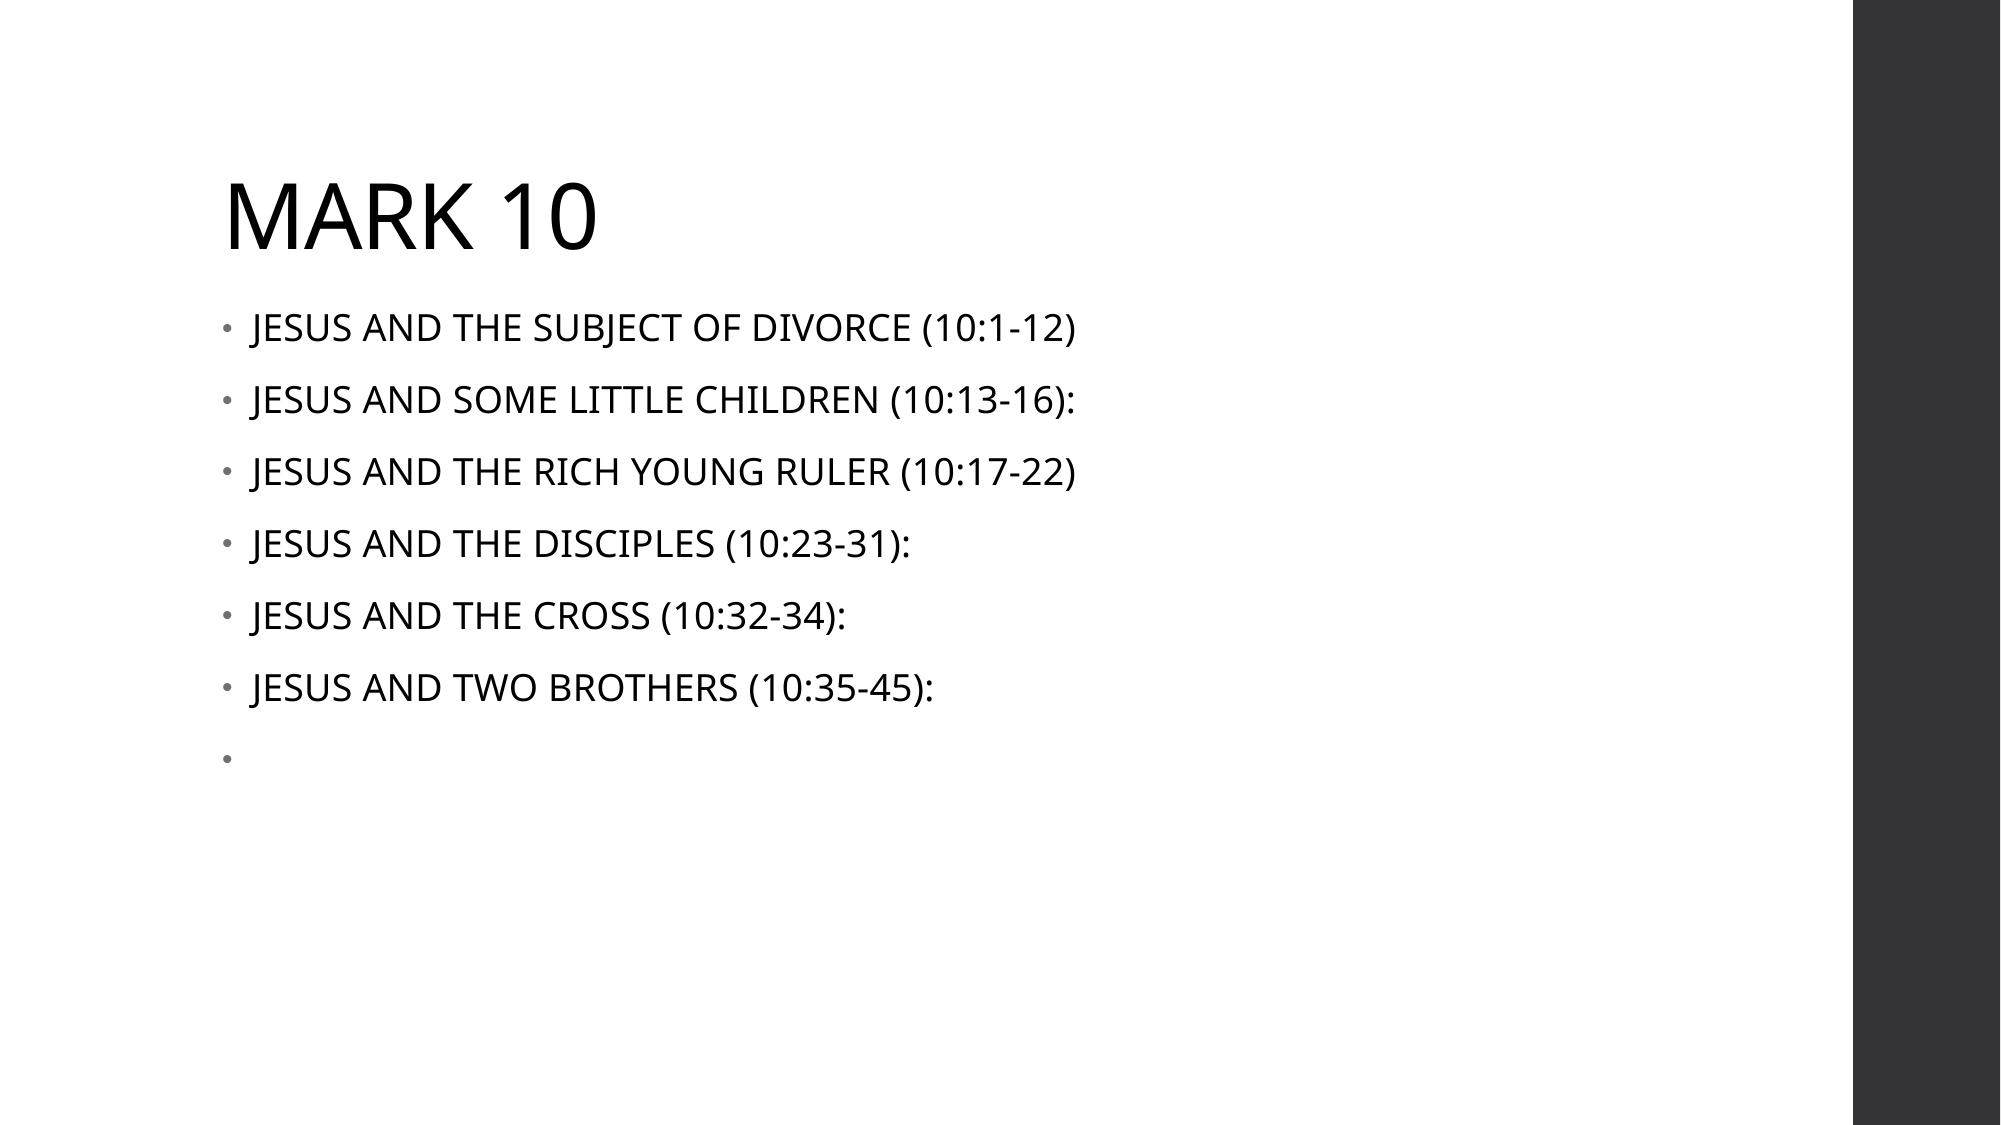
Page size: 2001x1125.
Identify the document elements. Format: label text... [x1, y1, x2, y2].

list JESUS AND THE SUBJECT OF DIVORCE (10:1-12) JESUS AND SOME LITTLE CHILDREN (10:13-16): JESUS AND THE RICH YOUNG RULER (10:17-22) JESUS AND THE DISCIPLES (10:23-31): JESUS AND THE CROSS (10:32-34): JESUS AND TWO BROTHERS (10:35-45): [206, 299, 1617, 1014]
title MARK 10 [206, 60, 1797, 278]
